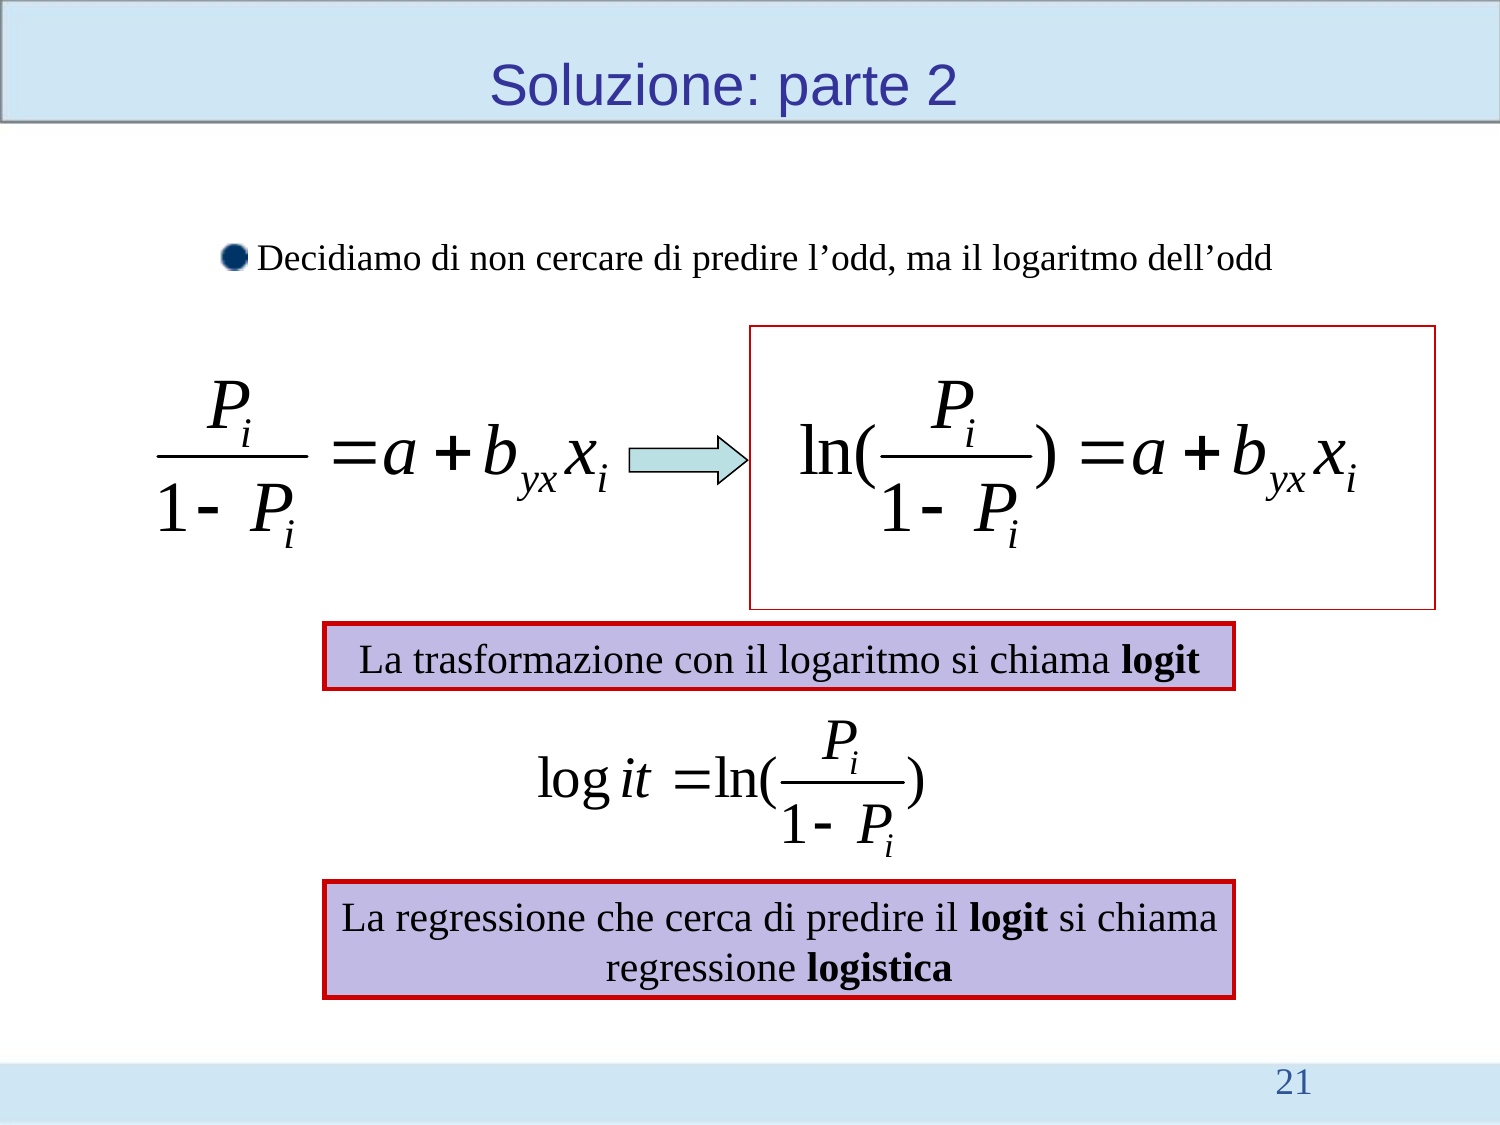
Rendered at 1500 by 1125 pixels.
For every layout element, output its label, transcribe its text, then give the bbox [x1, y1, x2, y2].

text_box Soluzione: parte 2 [49, 7, 1400, 157]
chart [147, 361, 623, 568]
text_box Decidiamo di non cercare di predire l’odd, ma il logaritmo dell’odd [123, 198, 1368, 286]
text_box La trasformazione con il logaritmo si chiama logit [324, 623, 1235, 690]
chart [530, 704, 939, 872]
chart [790, 361, 1374, 568]
text_box La regressione che cerca di predire il logit si chiama regressione logistica [324, 881, 1235, 998]
text_box [629, 436, 748, 484]
picture [0, 0, 1500, 1125]
